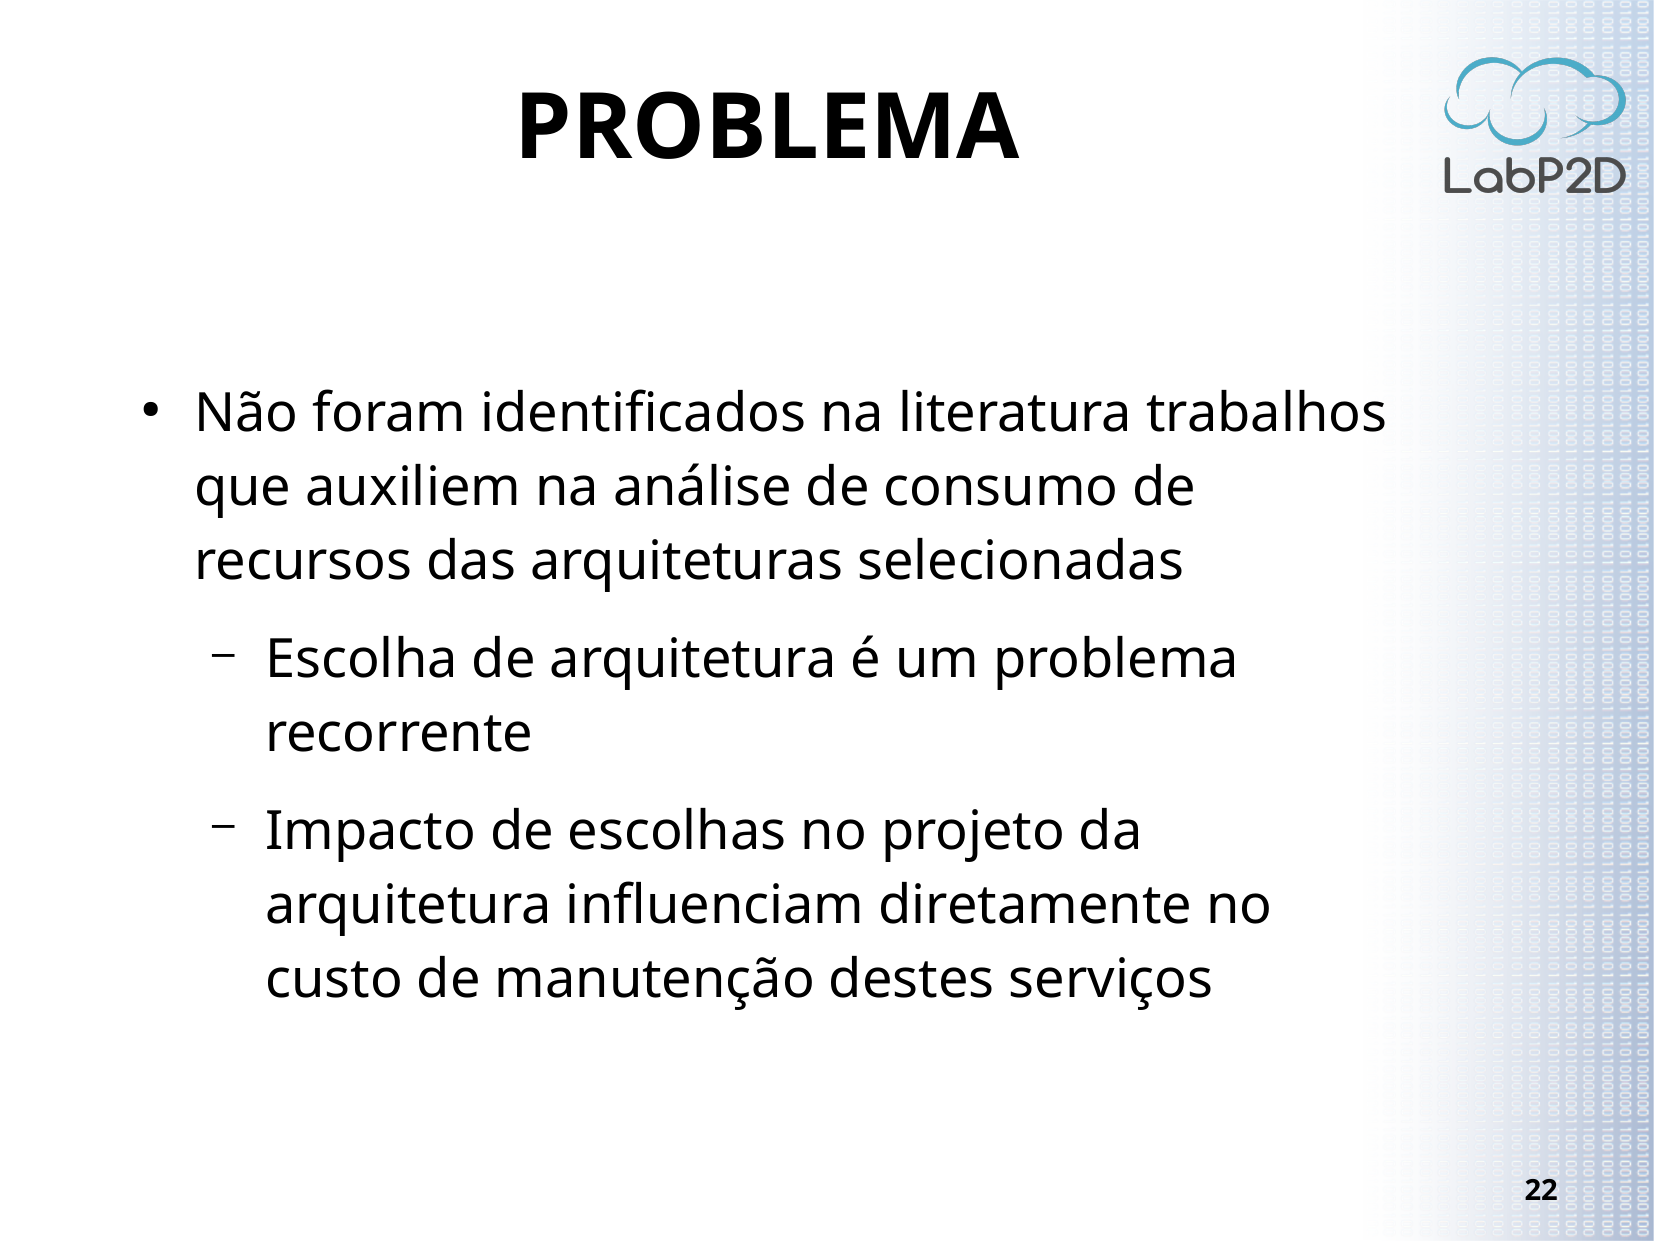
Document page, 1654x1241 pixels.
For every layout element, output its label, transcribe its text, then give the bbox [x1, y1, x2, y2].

list Não foram identificados na literatura trabalhos que auxiliem na análise de consumo de recursos das arquiteturas selecionadas Escolha de arquitetura é um problema recorrente Impacto de escolhas no projeto da arquitetura influenciam diretamente no custo de manutenção destes serviços [123, 271, 1406, 1116]
title PROBLEMA [82, 19, 1453, 227]
picture [1360, 1, 1654, 1240]
